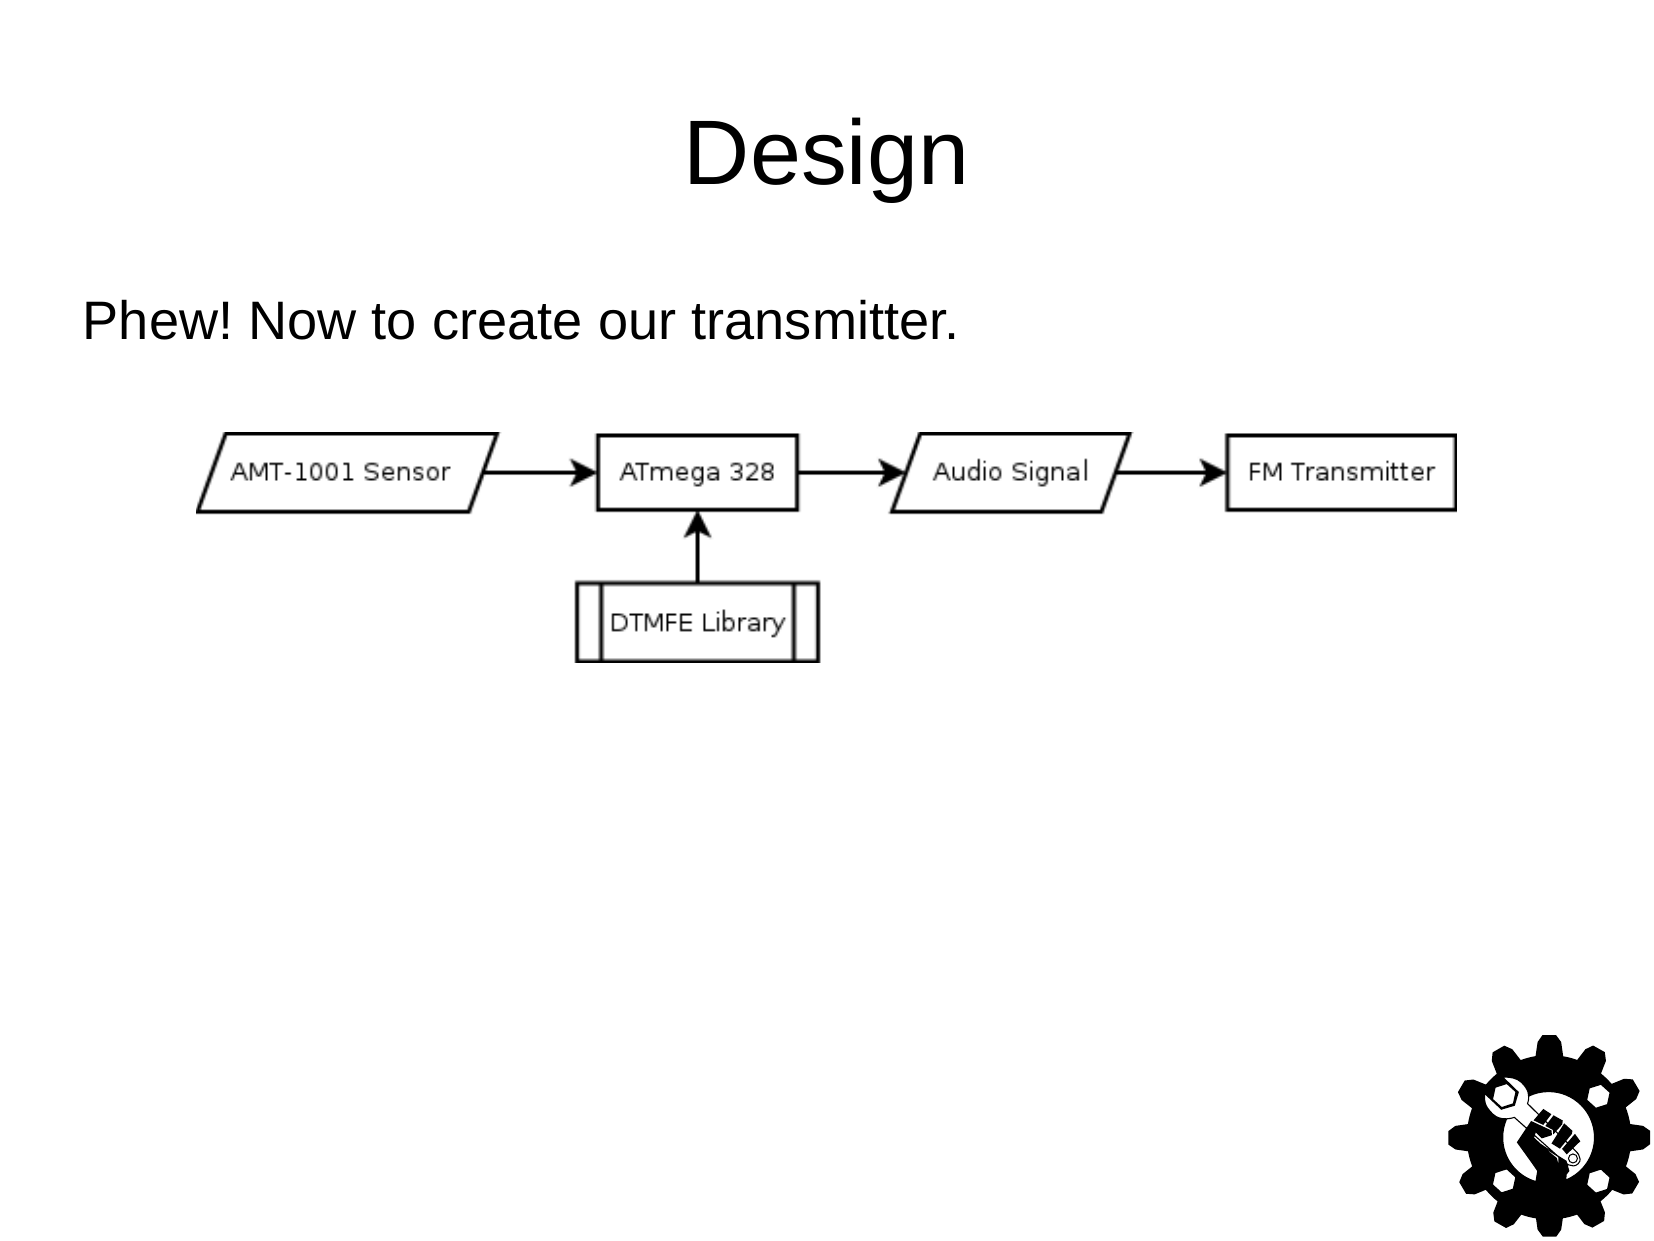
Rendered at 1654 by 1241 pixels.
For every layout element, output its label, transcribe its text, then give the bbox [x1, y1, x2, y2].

picture [196, 432, 1457, 663]
picture [1444, 1031, 1654, 1241]
title Design [82, 49, 1571, 257]
list Phew! Now to create our transmitter. [82, 290, 1571, 1010]
